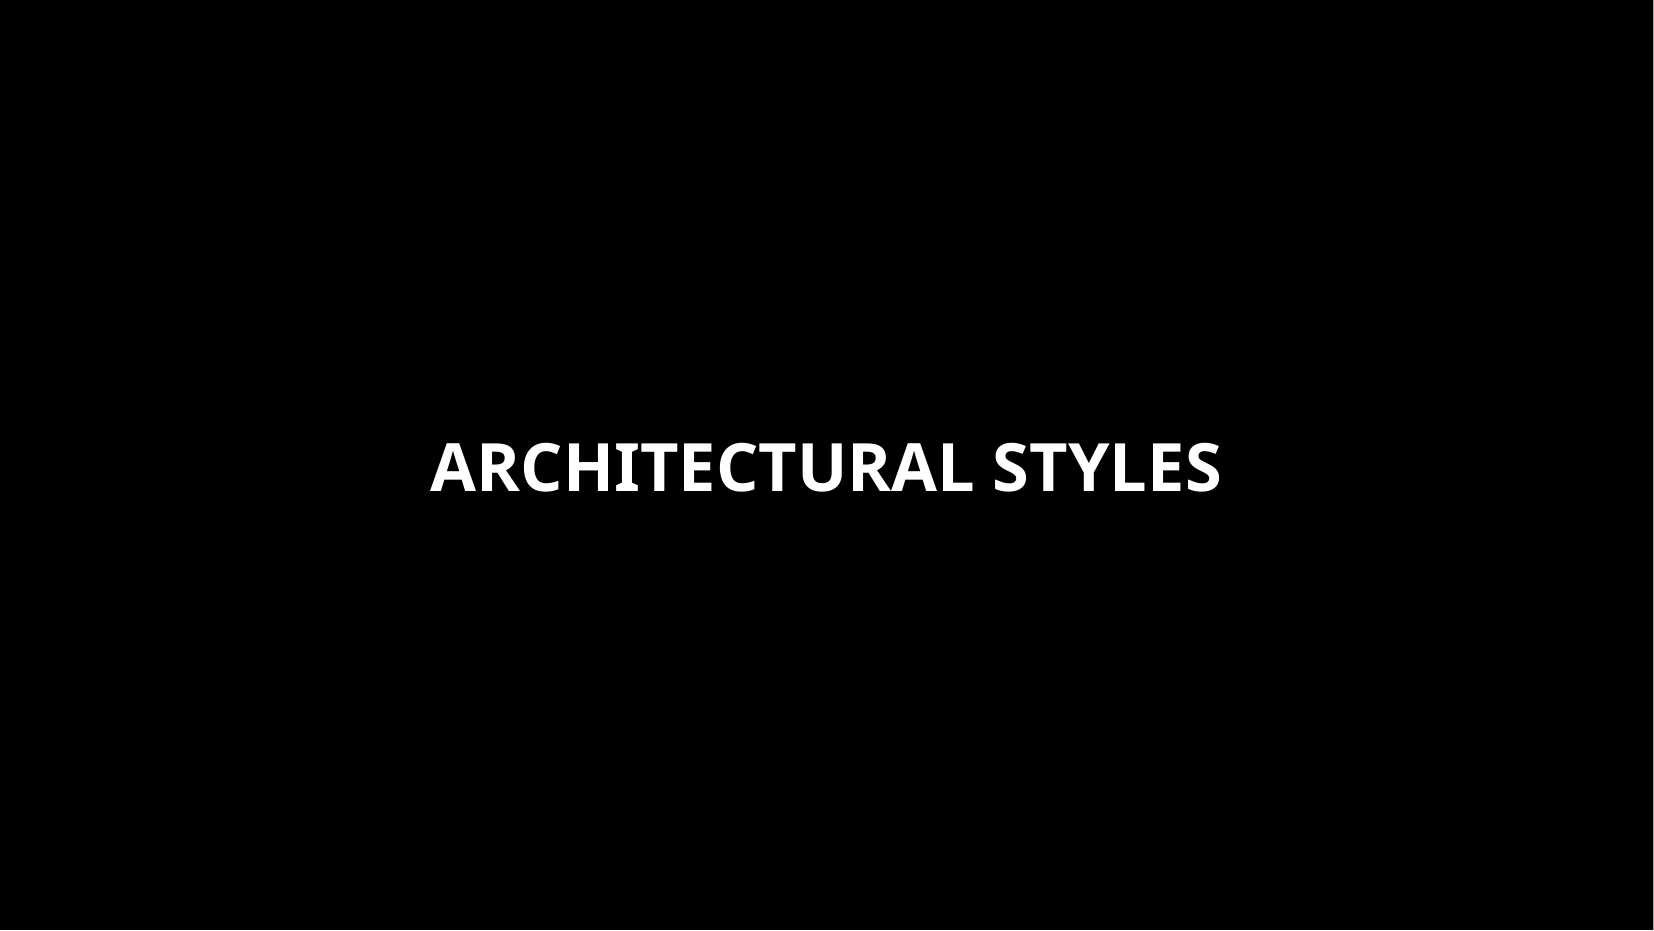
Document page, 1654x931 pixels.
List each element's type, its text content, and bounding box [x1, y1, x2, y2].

subtitle ARCHITECTURAL STYLES [82, 105, 1571, 825]
